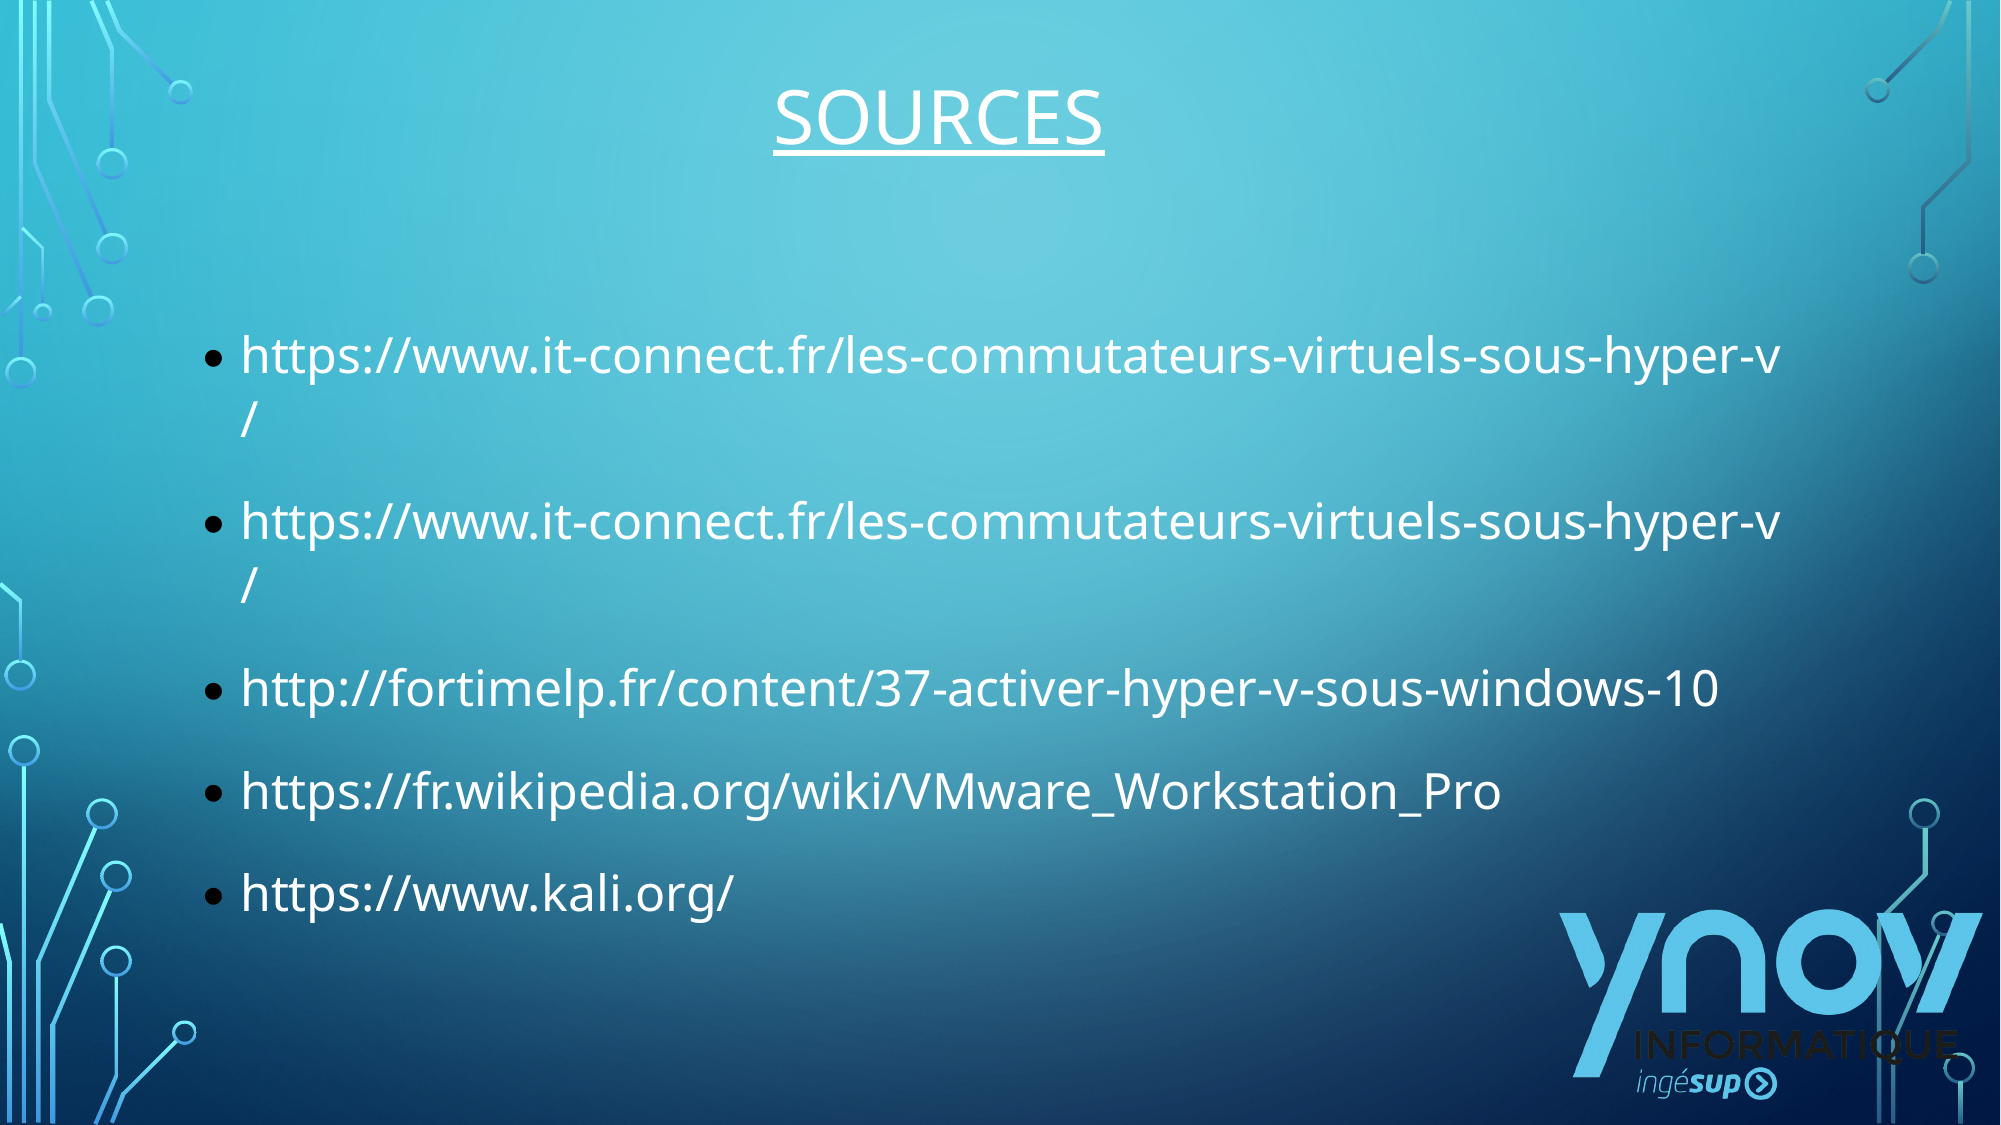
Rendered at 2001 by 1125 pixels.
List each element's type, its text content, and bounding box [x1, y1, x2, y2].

list https://www.it-connect.fr/les-commutateurs-virtuels-sous-hyper-v/ https://www.it-connect.fr/les-commutateurs-virtuels-sous-hyper-v/ http://fortimelp.fr/content/37-activer-hyper-v-sous-windows-10 https://fr.wikipedia.org/wiki/VMware_Workstation_Pro https://www.kali.org/ [187, 302, 1813, 884]
title Sources [758, 0, 2000, 242]
picture [1559, 909, 1983, 1100]
